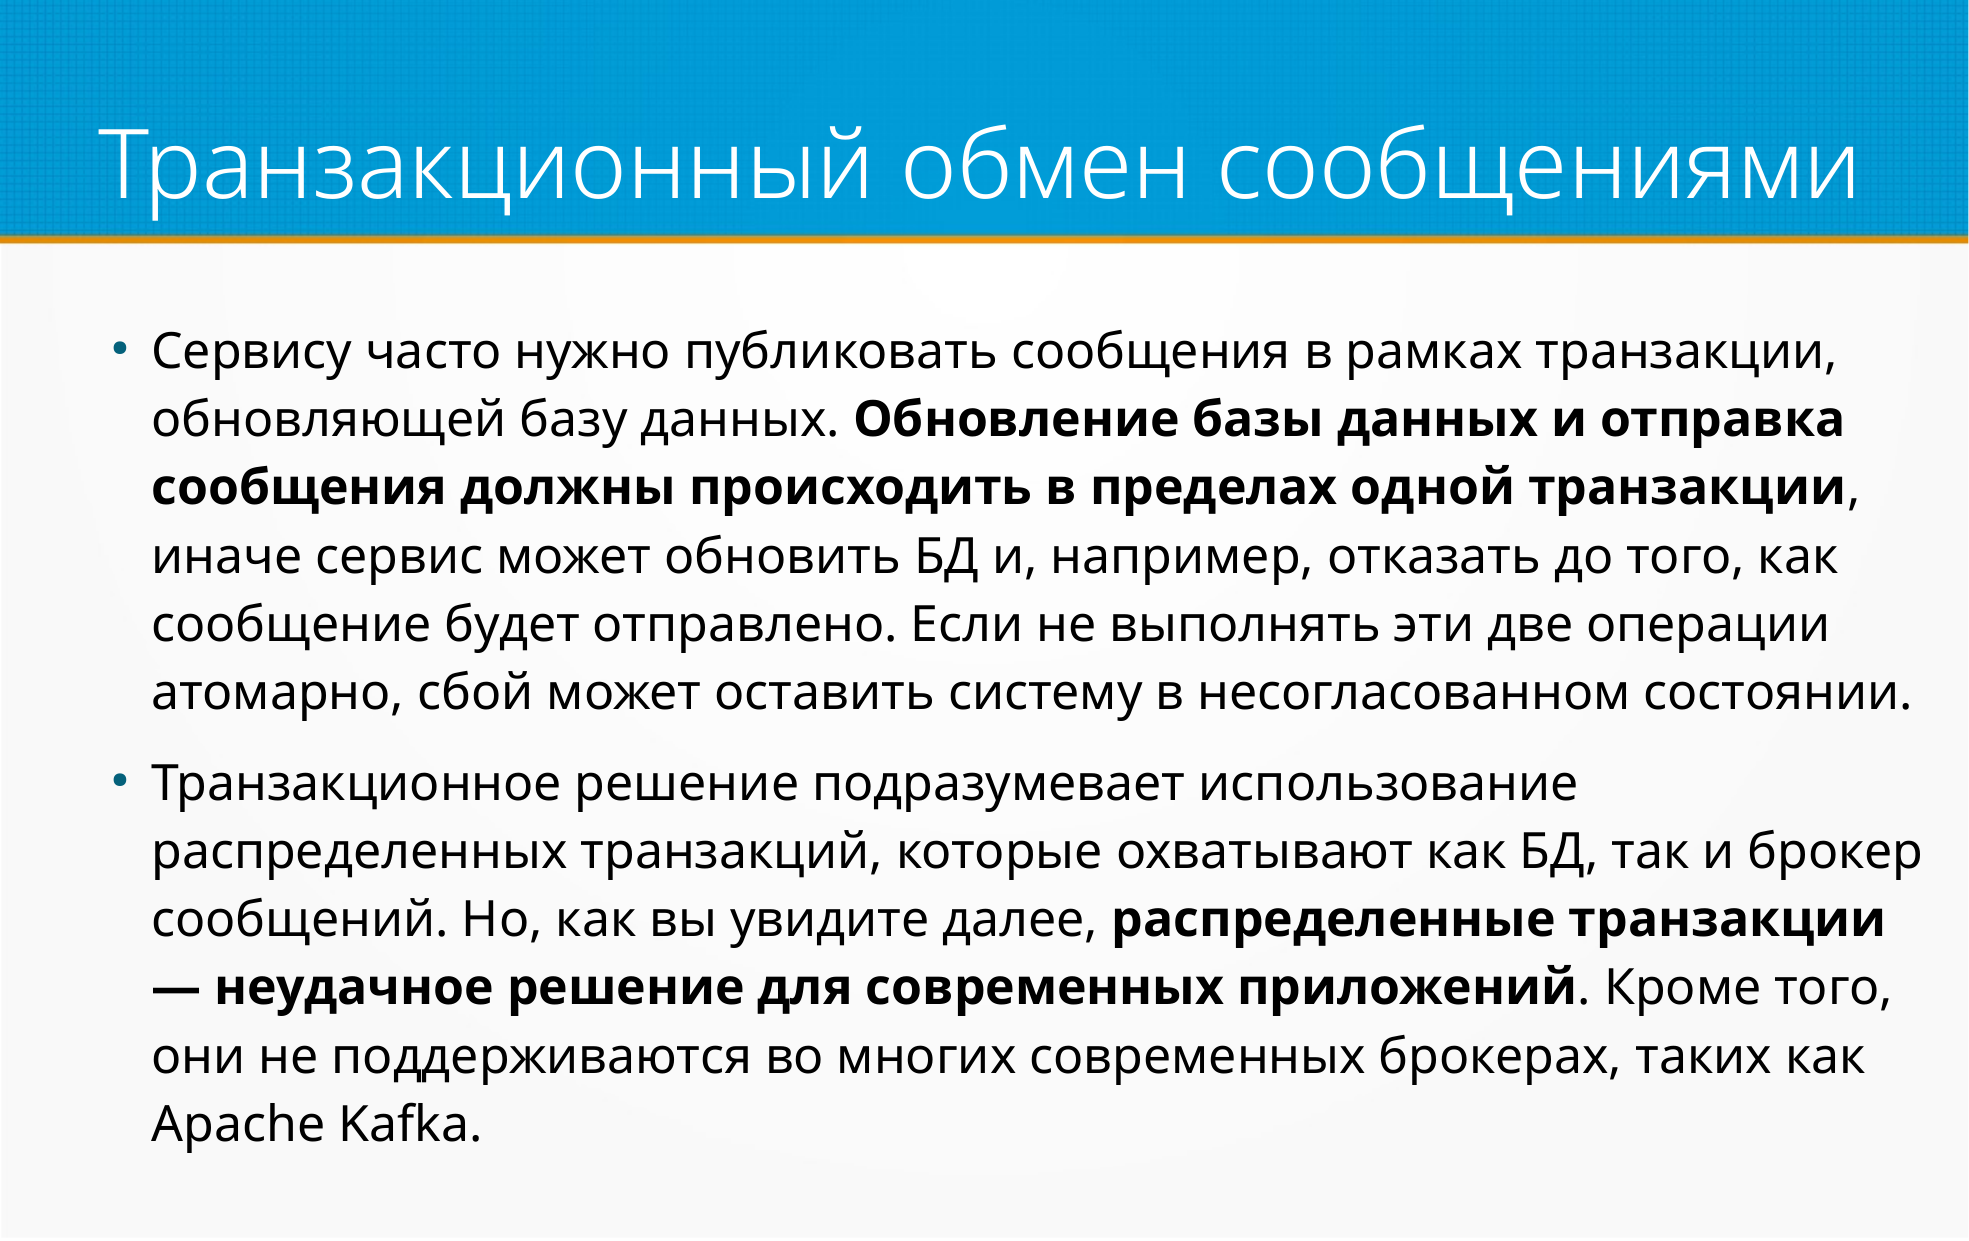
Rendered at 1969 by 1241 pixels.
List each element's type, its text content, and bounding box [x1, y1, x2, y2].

picture [0, 233, 1969, 1241]
title Транзакционный обмен сообщениями [98, 19, 1870, 227]
list Сервису часто нужно публиковать сообщения в рамках транзакции, обновляющей базу данных. Обновление базы данных и отправка сообщения должны происходить в пределах одной транзакции, иначе сервис может обновить БД и, например, отказать до того, как сообщение будет отправлено. Если не выполнять эти две операции атомарно, сбой может оставить систему в несогласованном состоянии. Транзакционное решение подразумевает использование распределенных транзакций, которые охватывают как БД, так и брокер сообщений. Но, как вы увидите далее, распределенные транзакции — неудачное решение для современных приложений. Кроме того, они не поддерживаются во многих современных брокерах, таких как Apache Kafka. [98, 315, 1938, 1205]
